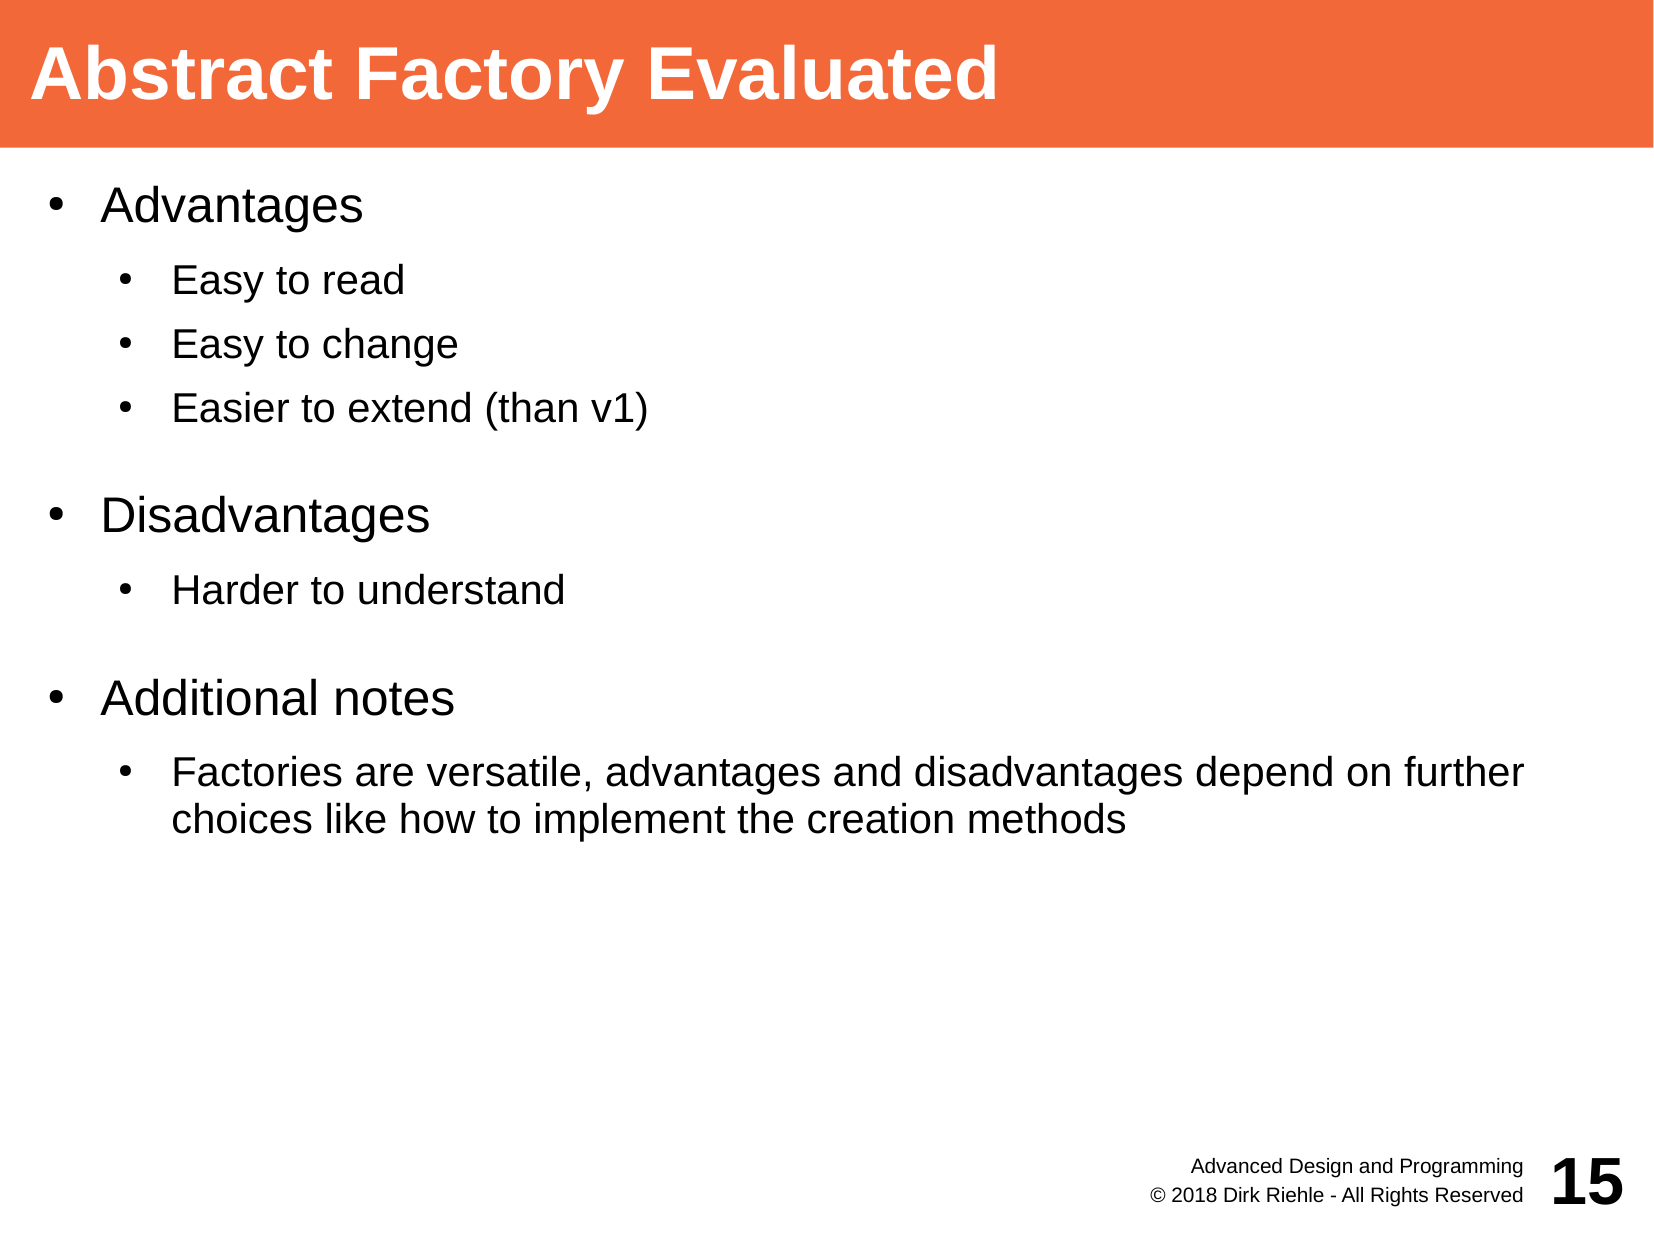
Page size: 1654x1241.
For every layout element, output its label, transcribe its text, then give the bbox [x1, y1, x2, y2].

title Abstract Factory Evaluated [0, 0, 1654, 148]
list Advantages Easy to read Easy to change Easier to extend (than v1) Disadvantages Harder to understand Additional notes Factories are versatile, advantages and disadvantages depend on further choices like how to implement the creation methods [29, 177, 1625, 1063]
